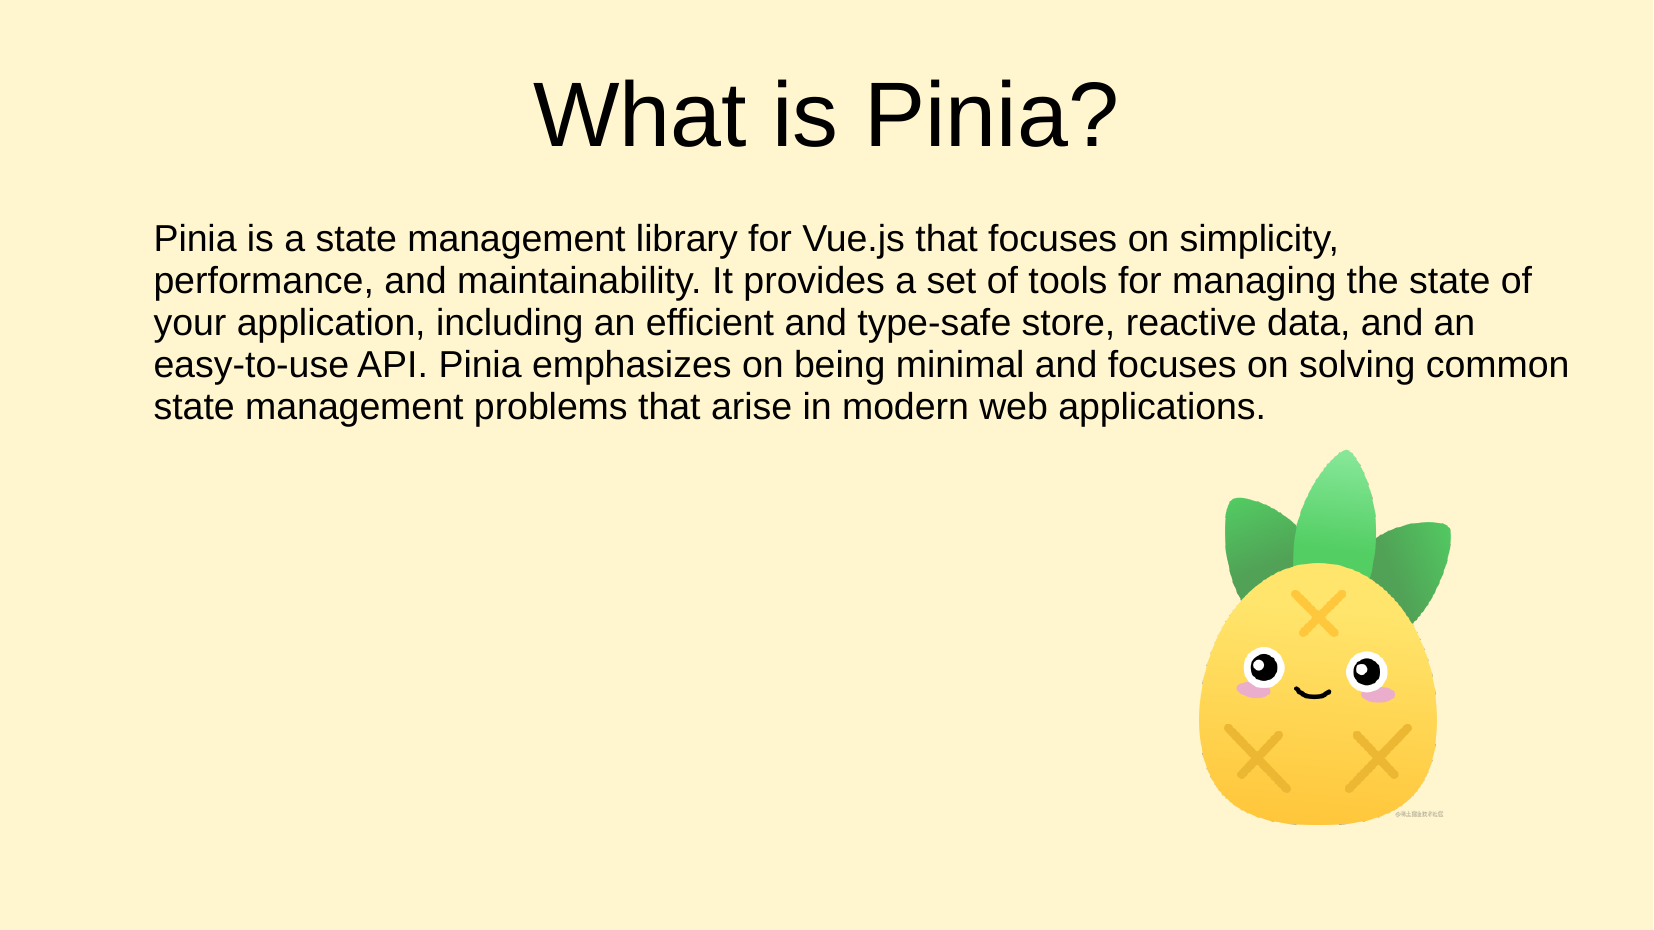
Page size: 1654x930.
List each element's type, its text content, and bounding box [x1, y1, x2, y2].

title What is Pinia? [82, 37, 1571, 193]
list Pinia is a state management library for Vue.js that focuses on simplicity, performance, and maintainability. It provides a set of tools for managing the state of your application, including an efficient and type-safe store, reactive data, and an easy-to-use API. Pinia emphasizes on being minimal and focuses on solving common state management problems that arise in modern web applications. [82, 217, 1571, 757]
picture [1199, 449, 1451, 825]
